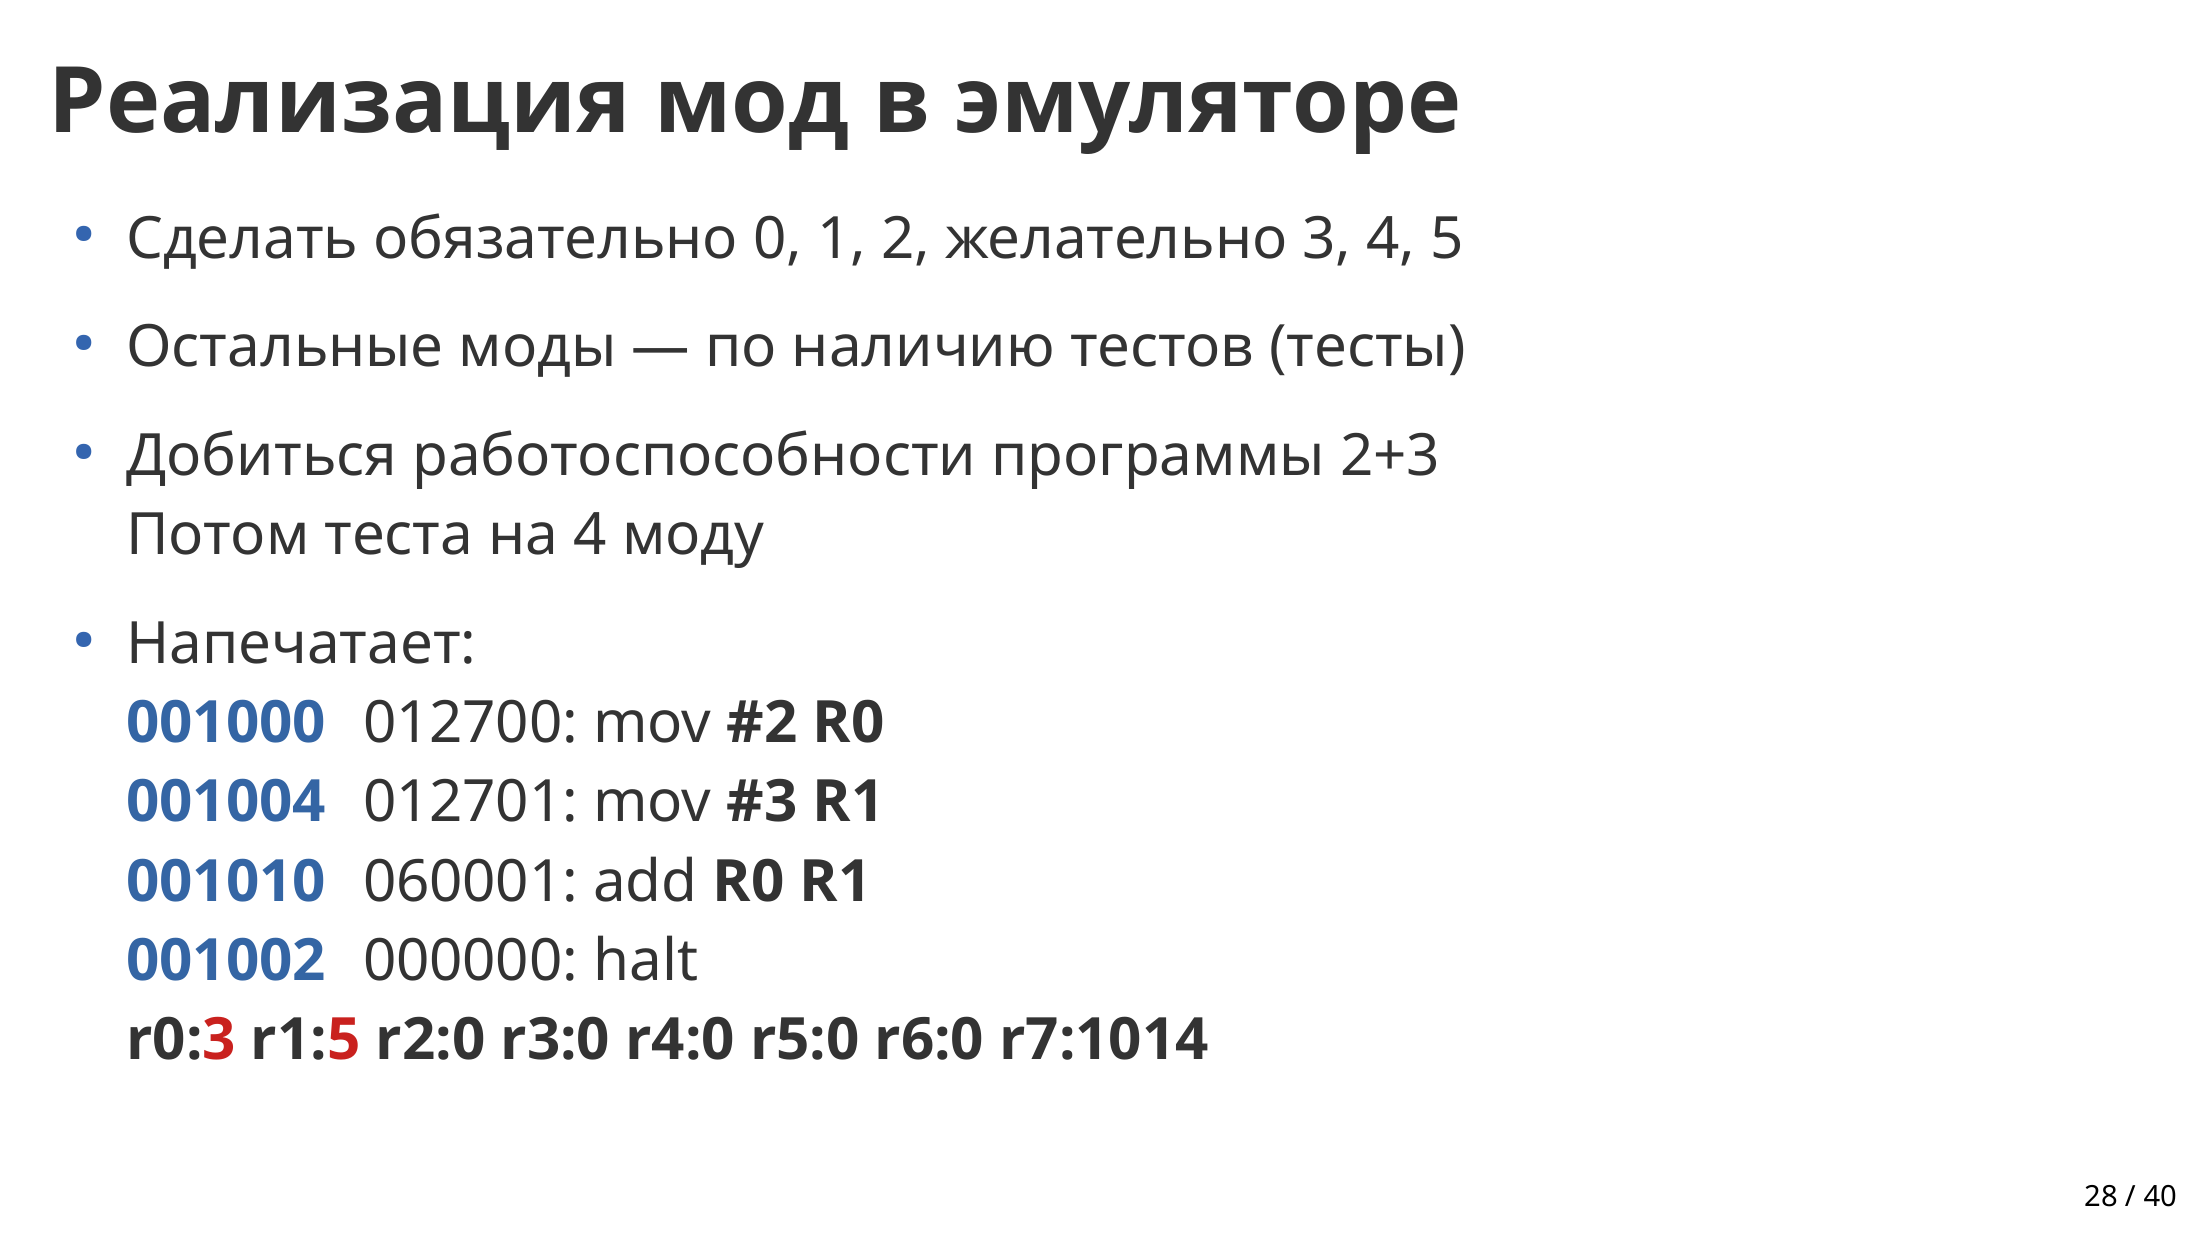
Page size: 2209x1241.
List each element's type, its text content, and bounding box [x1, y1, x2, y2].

list Сделать обязательно 0, 1, 2, желательно 3, 4, 5 Остальные моды — по наличию тестов (тесты) Добиться работоспособности программы 2+3 Потом теста на 4 моду Напечатает: 001000 012700: mov #2 R0 001004 012701: mov #3 R1 001010 060001: add R0 R1 001002 000000: halt r0:3 r1:5 r2:0 r3:0 r4:0 r5:0 r6:0 r7:1014 [55, 195, 1690, 1177]
title Реализация мод в эмуляторе [48, 34, 2174, 160]
